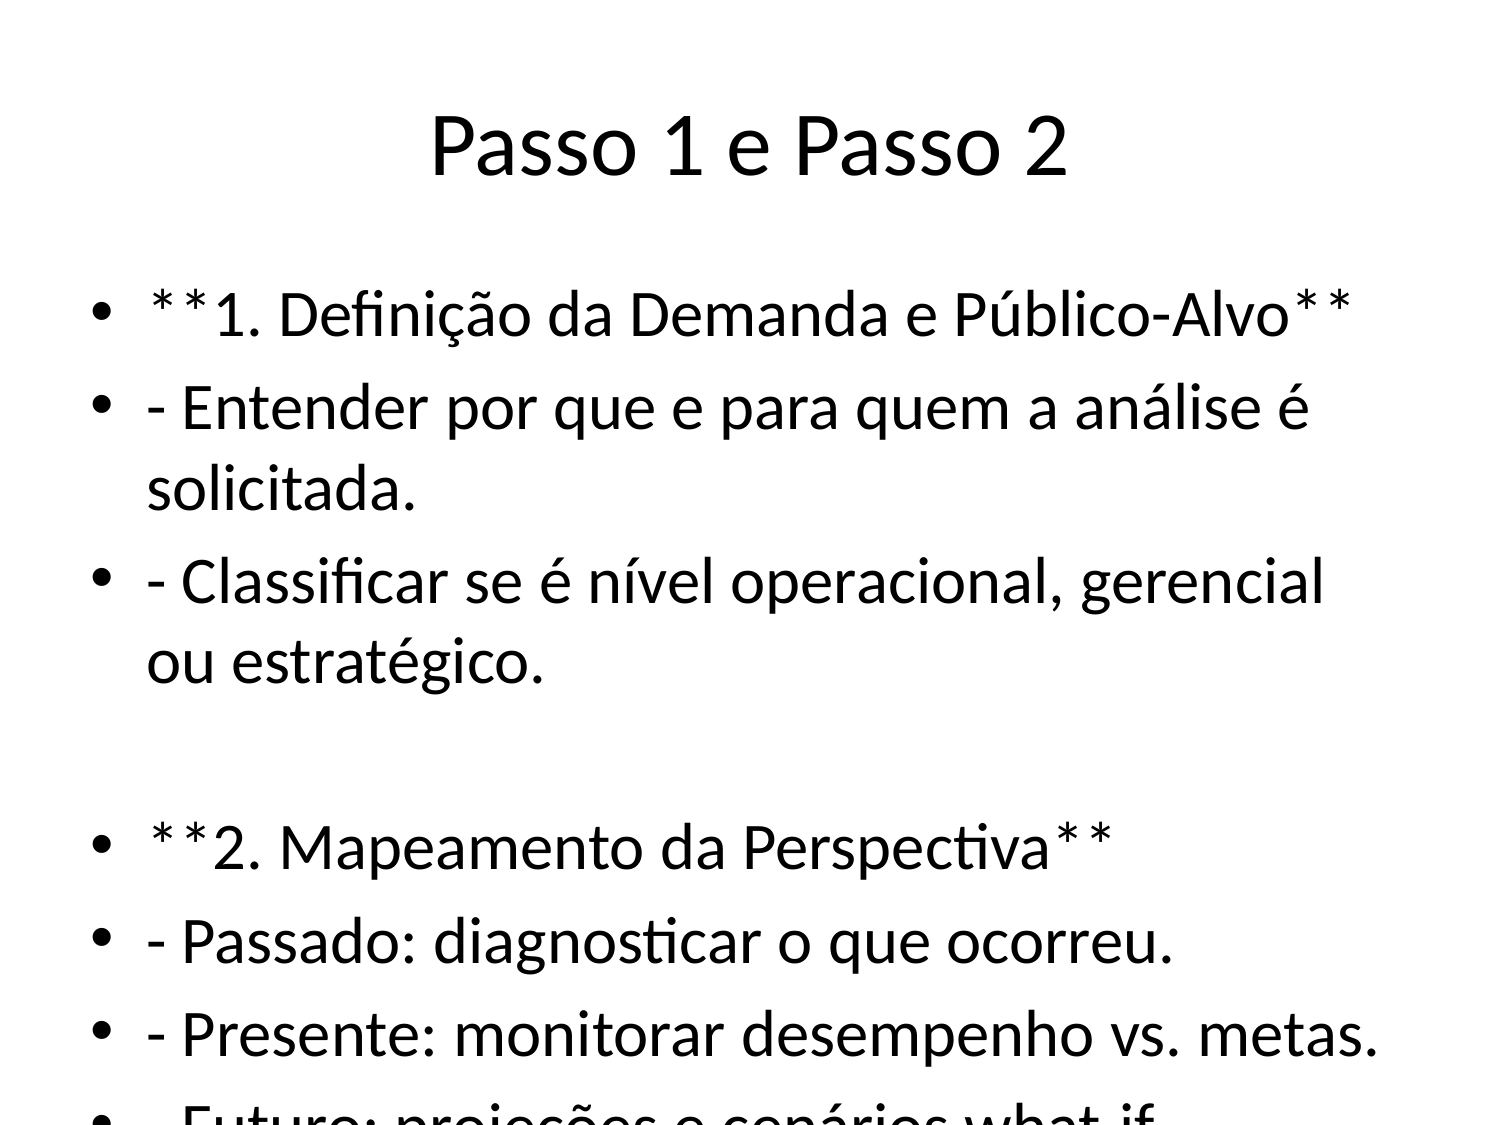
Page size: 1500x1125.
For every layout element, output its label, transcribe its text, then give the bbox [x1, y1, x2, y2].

title Passo 1 e Passo 2 [75, 45, 1425, 233]
list **1. Definição da Demanda e Público-Alvo** - Entender por que e para quem a análise é solicitada. - Classificar se é nível operacional, gerencial ou estratégico. **2. Mapeamento da Perspectiva** - Passado: diagnosticar o que ocorreu. - Presente: monitorar desempenho vs. metas. - Futuro: projeções e cenários what-if. [75, 262, 1425, 1005]
